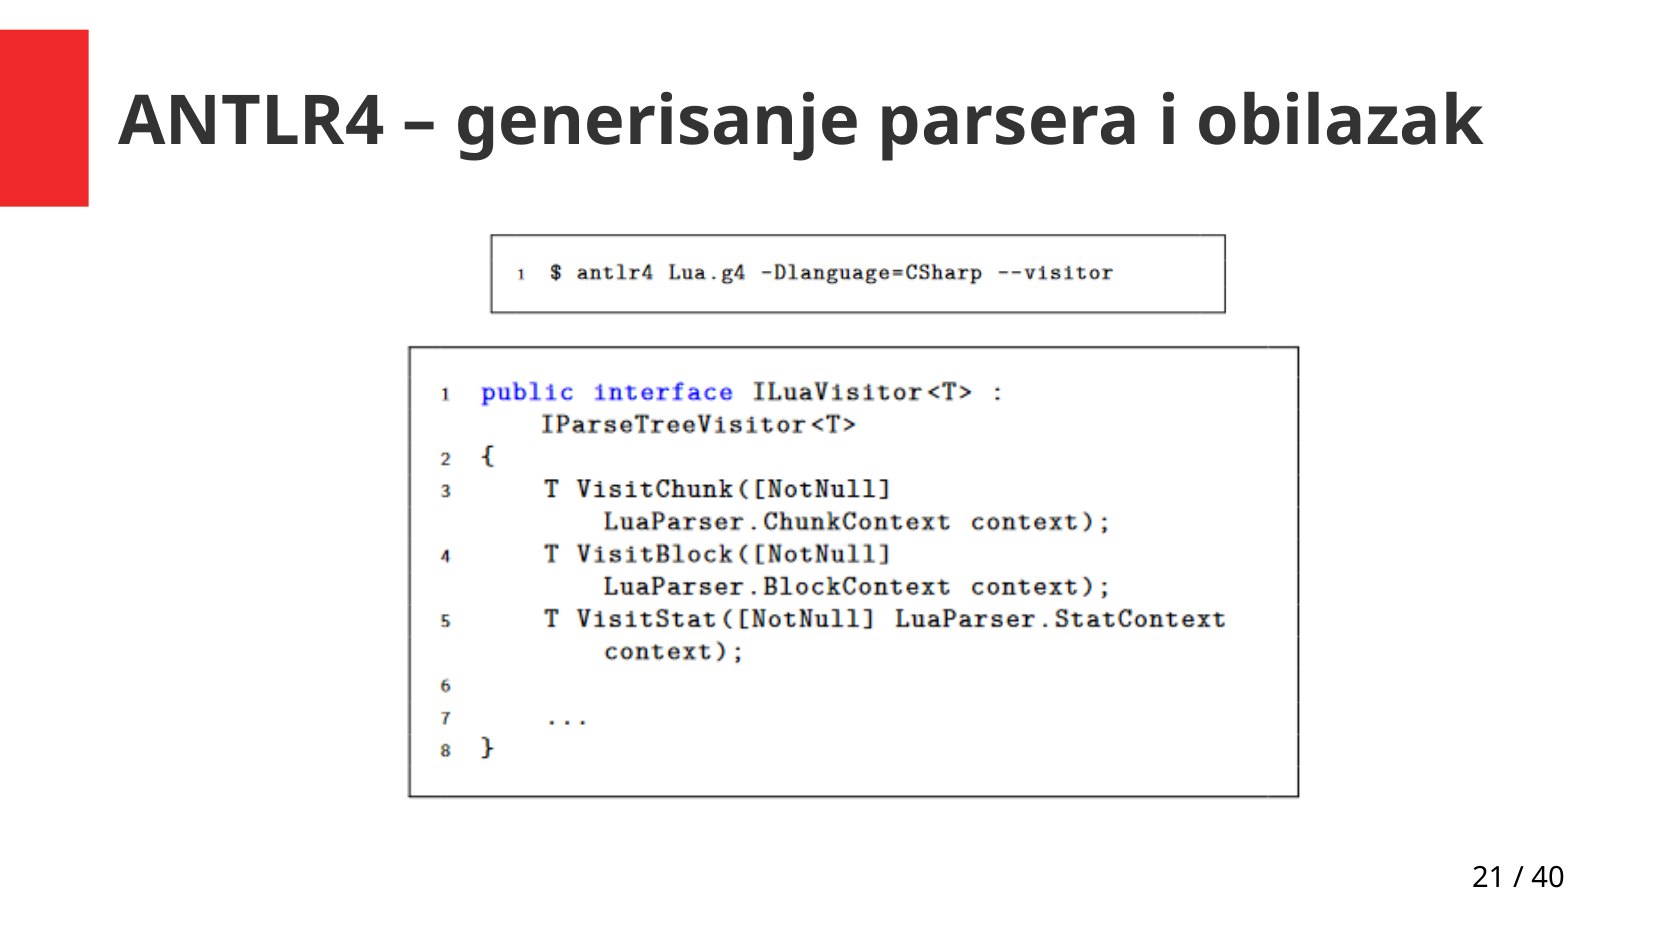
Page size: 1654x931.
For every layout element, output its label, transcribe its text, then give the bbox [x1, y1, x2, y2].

title ANTLR4 – generisanje parsera i obilazak [118, 29, 1595, 207]
picture [487, 230, 1232, 319]
picture [406, 343, 1305, 803]
